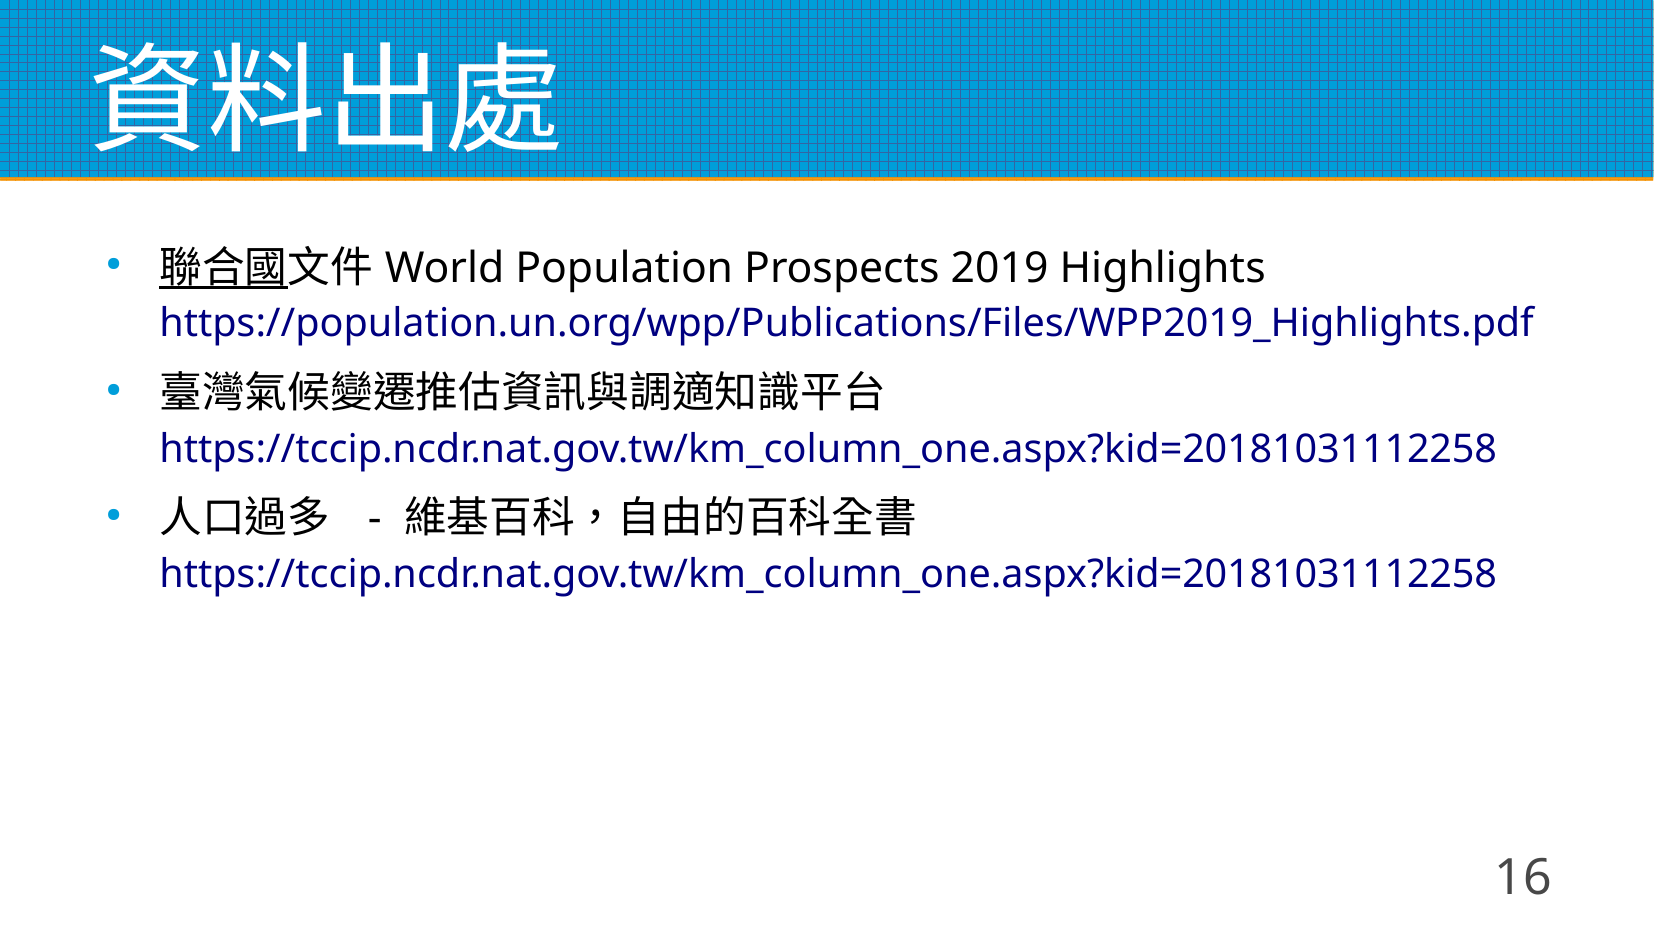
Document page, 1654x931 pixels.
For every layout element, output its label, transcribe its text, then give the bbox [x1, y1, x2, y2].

title 資料出處 [88, 14, 1565, 178]
list 聯合國文件World Population Prospects 2019 Highlightshttps://population.un.org/wpp/Publications/Files/WPP2019_Highlights.pdf 臺灣氣候變遷推估資訊與調適知識平台https://tccip.ncdr.nat.gov.tw/km_column_one.aspx?kid=20181031112258 人口過多 - 維基百科，自由的百科全書https://tccip.ncdr.nat.gov.tw/km_column_one.aspx?kid=20181031112258 [88, 236, 1565, 813]
